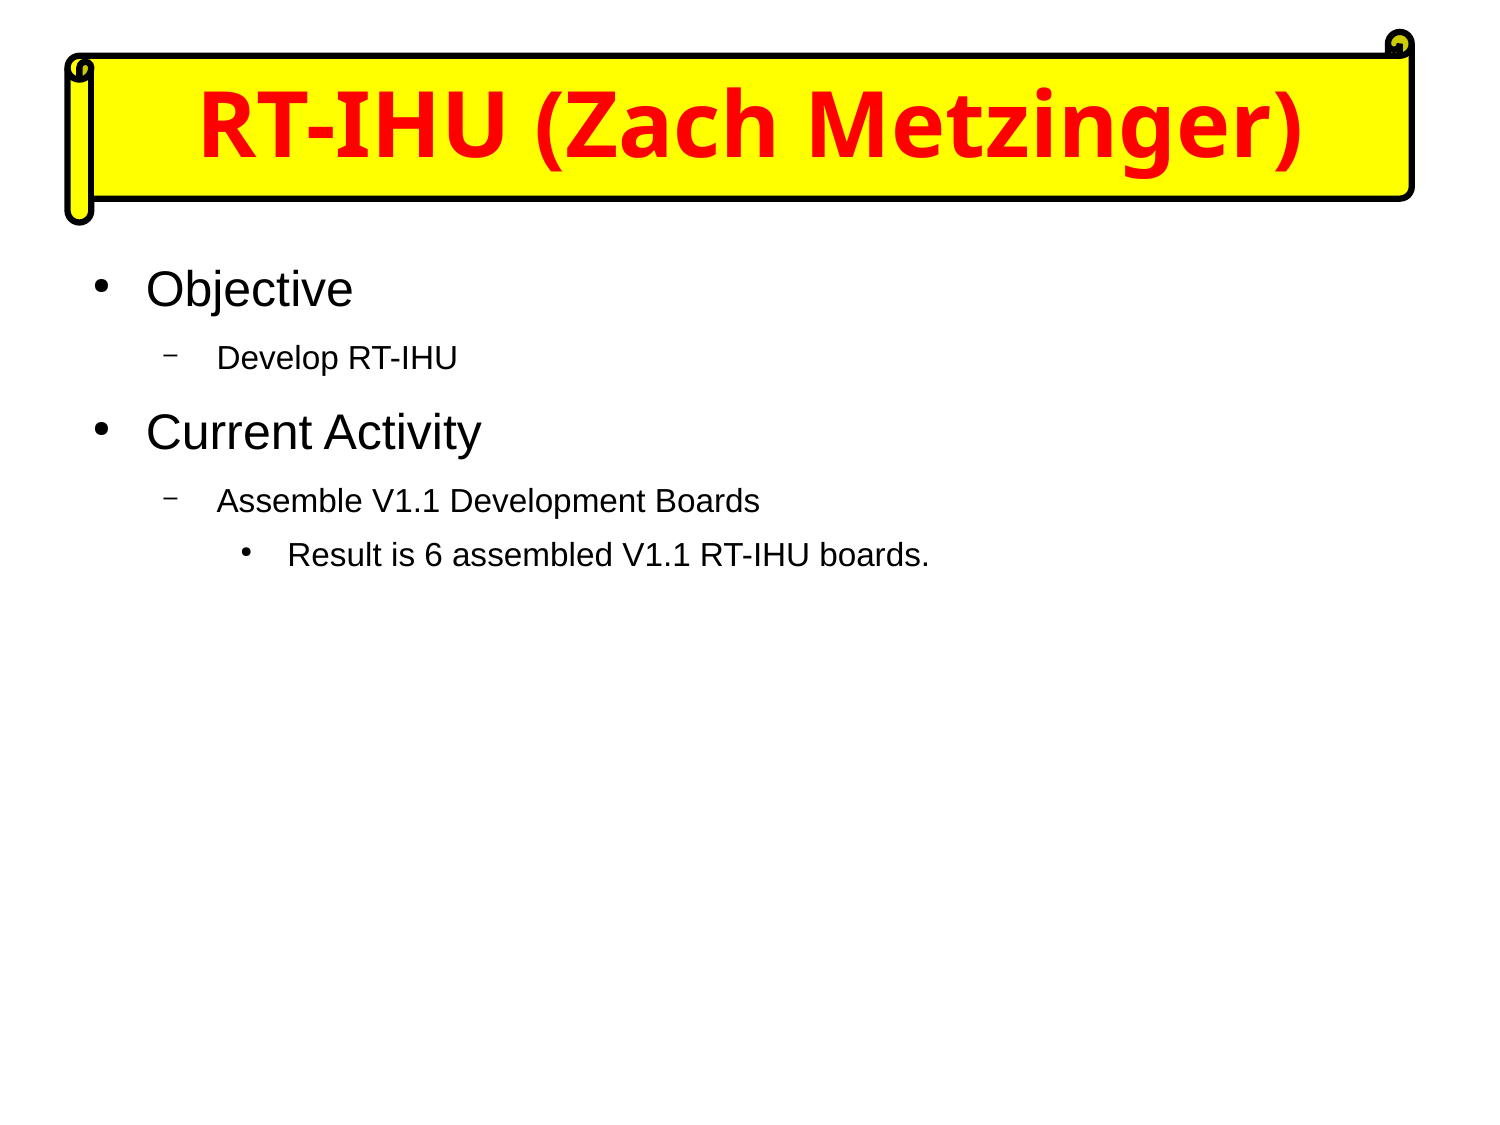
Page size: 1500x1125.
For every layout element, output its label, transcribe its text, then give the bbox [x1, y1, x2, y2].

text_box RT-IHU (Zach Metzinger) [0, 58, 1500, 184]
text_box [67, 184, 1412, 223]
list Objective Develop RT-IHU Current Activity Assemble V1.1 Development Boards Result is 6 assembled V1.1 RT-IHU boards. [75, 263, 1425, 916]
text_box [72, 31, 1412, 58]
